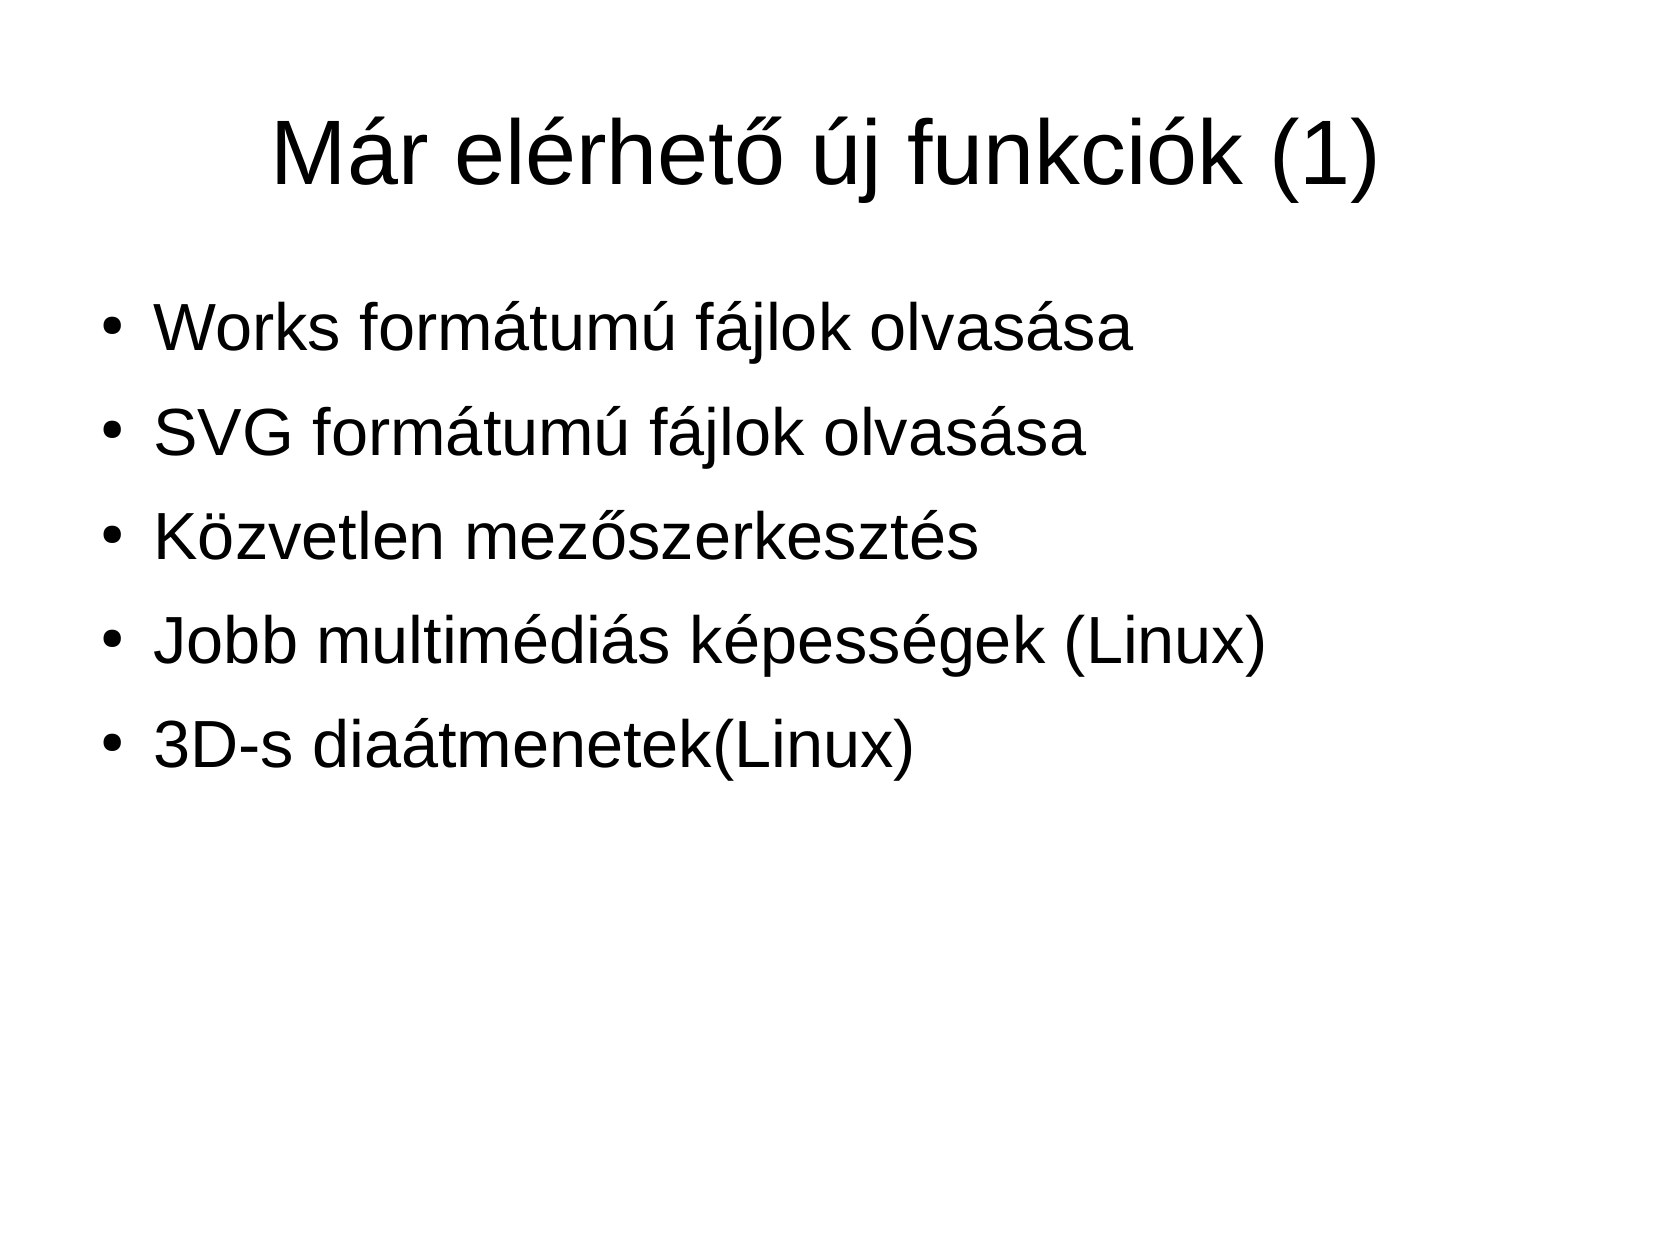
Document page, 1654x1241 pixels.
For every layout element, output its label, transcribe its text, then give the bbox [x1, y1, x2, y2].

list Works formátumú fájlok olvasása SVG formátumú fájlok olvasása Közvetlen mezőszerkesztés Jobb multimédiás képességek (Linux) 3D-s diaátmenetek(Linux) [82, 290, 1571, 1094]
title Már elérhető új funkciók (1) [82, 49, 1571, 257]
